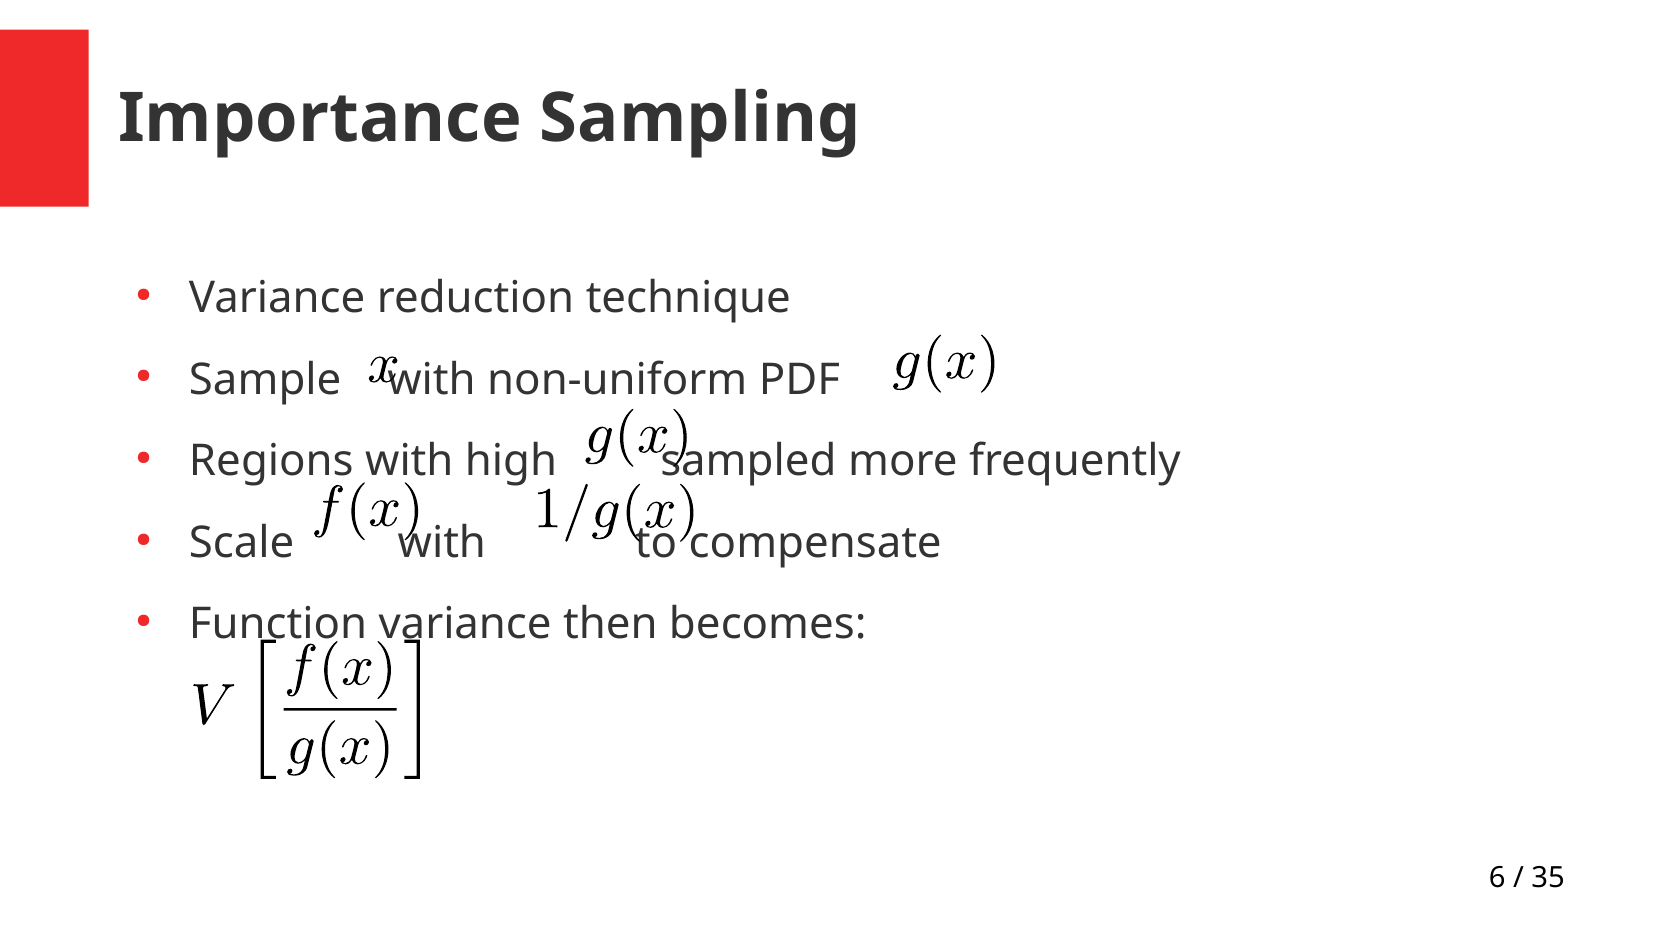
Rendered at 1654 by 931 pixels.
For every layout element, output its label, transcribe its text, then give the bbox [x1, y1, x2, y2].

picture [582, 406, 689, 469]
picture [310, 482, 419, 541]
picture [367, 356, 398, 383]
title Importance Sampling [118, 37, 1571, 193]
list Variance reduction technique Sample with non-uniform PDF Regions with high sampled more frequently Scale with to compensate Function variance then becomes: [118, 265, 1536, 806]
picture [530, 481, 696, 544]
picture [187, 637, 422, 782]
picture [889, 332, 997, 395]
